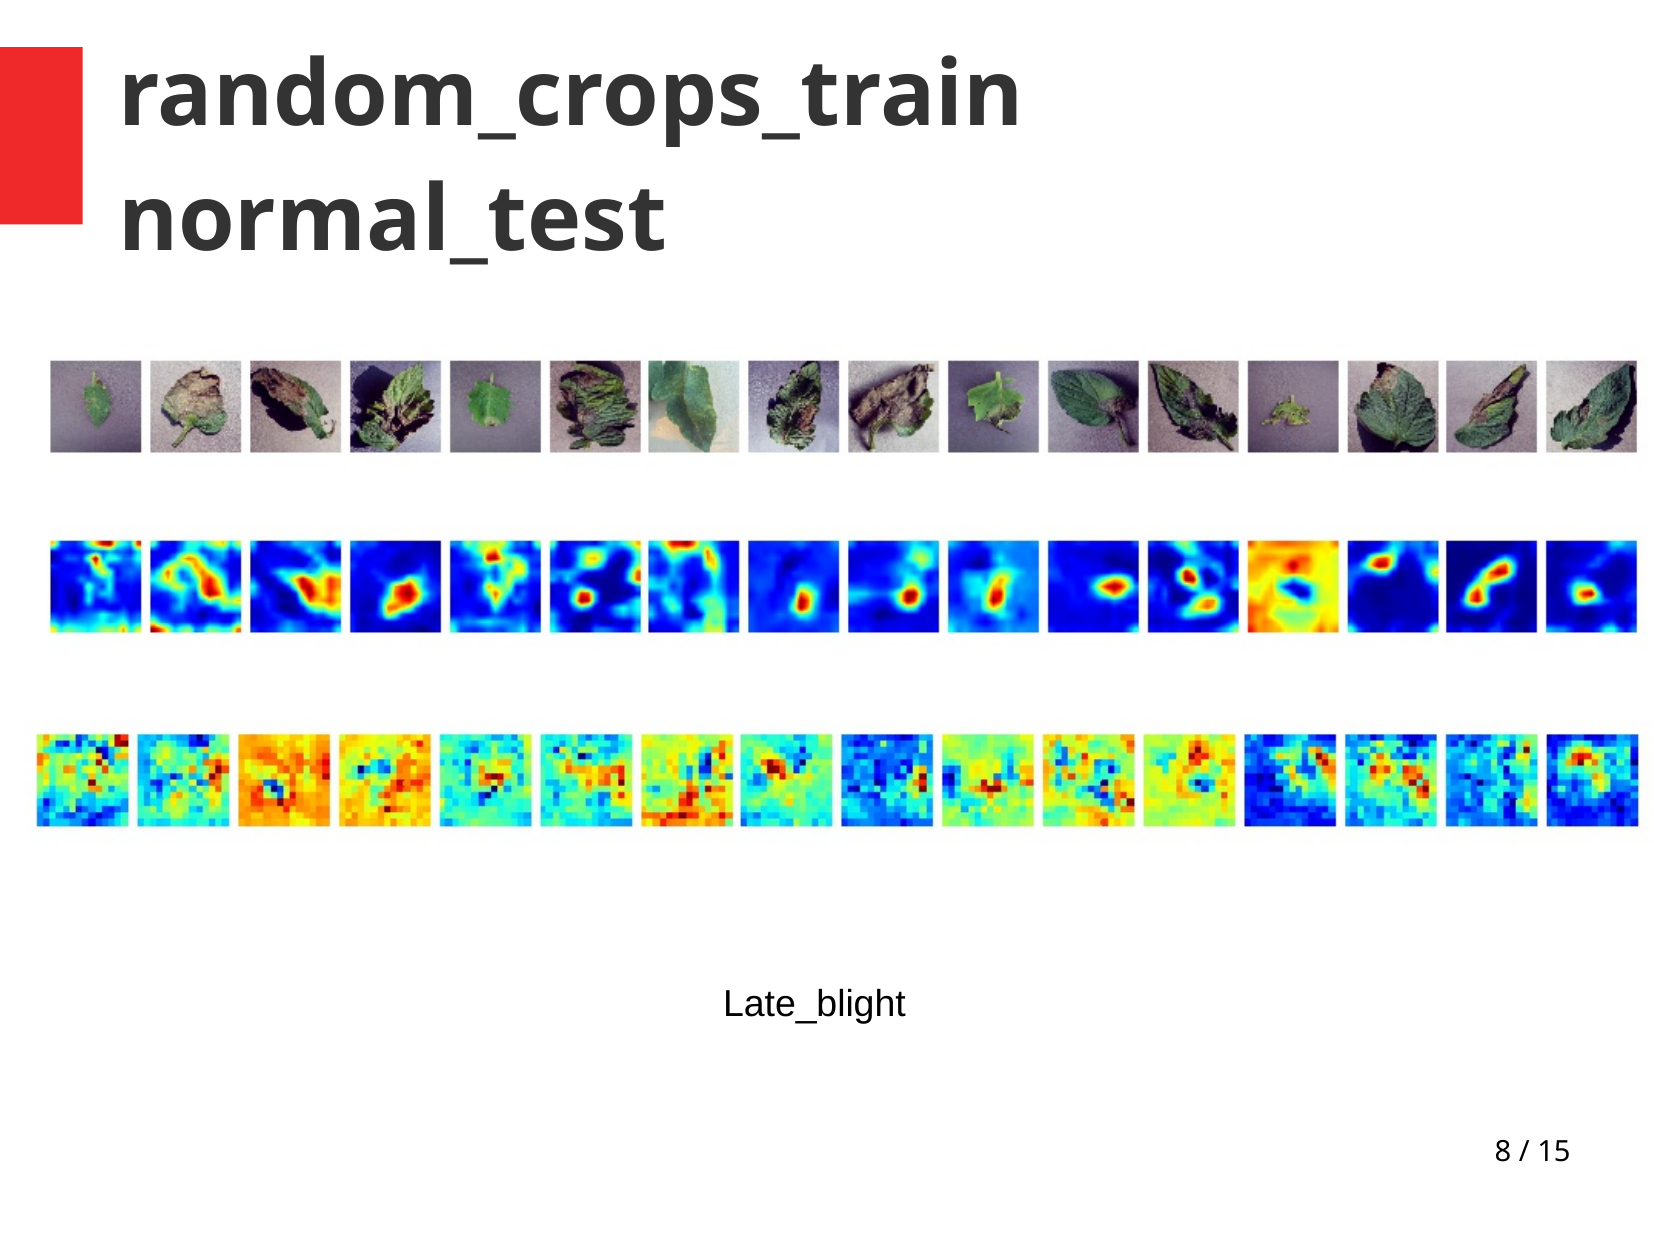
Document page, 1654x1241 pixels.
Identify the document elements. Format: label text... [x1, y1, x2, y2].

picture [0, 524, 1654, 670]
title random_crops_train normal_test [118, 45, 1571, 260]
picture [0, 344, 1654, 490]
text_box Late_blight [708, 975, 921, 1032]
picture [0, 719, 1654, 865]
